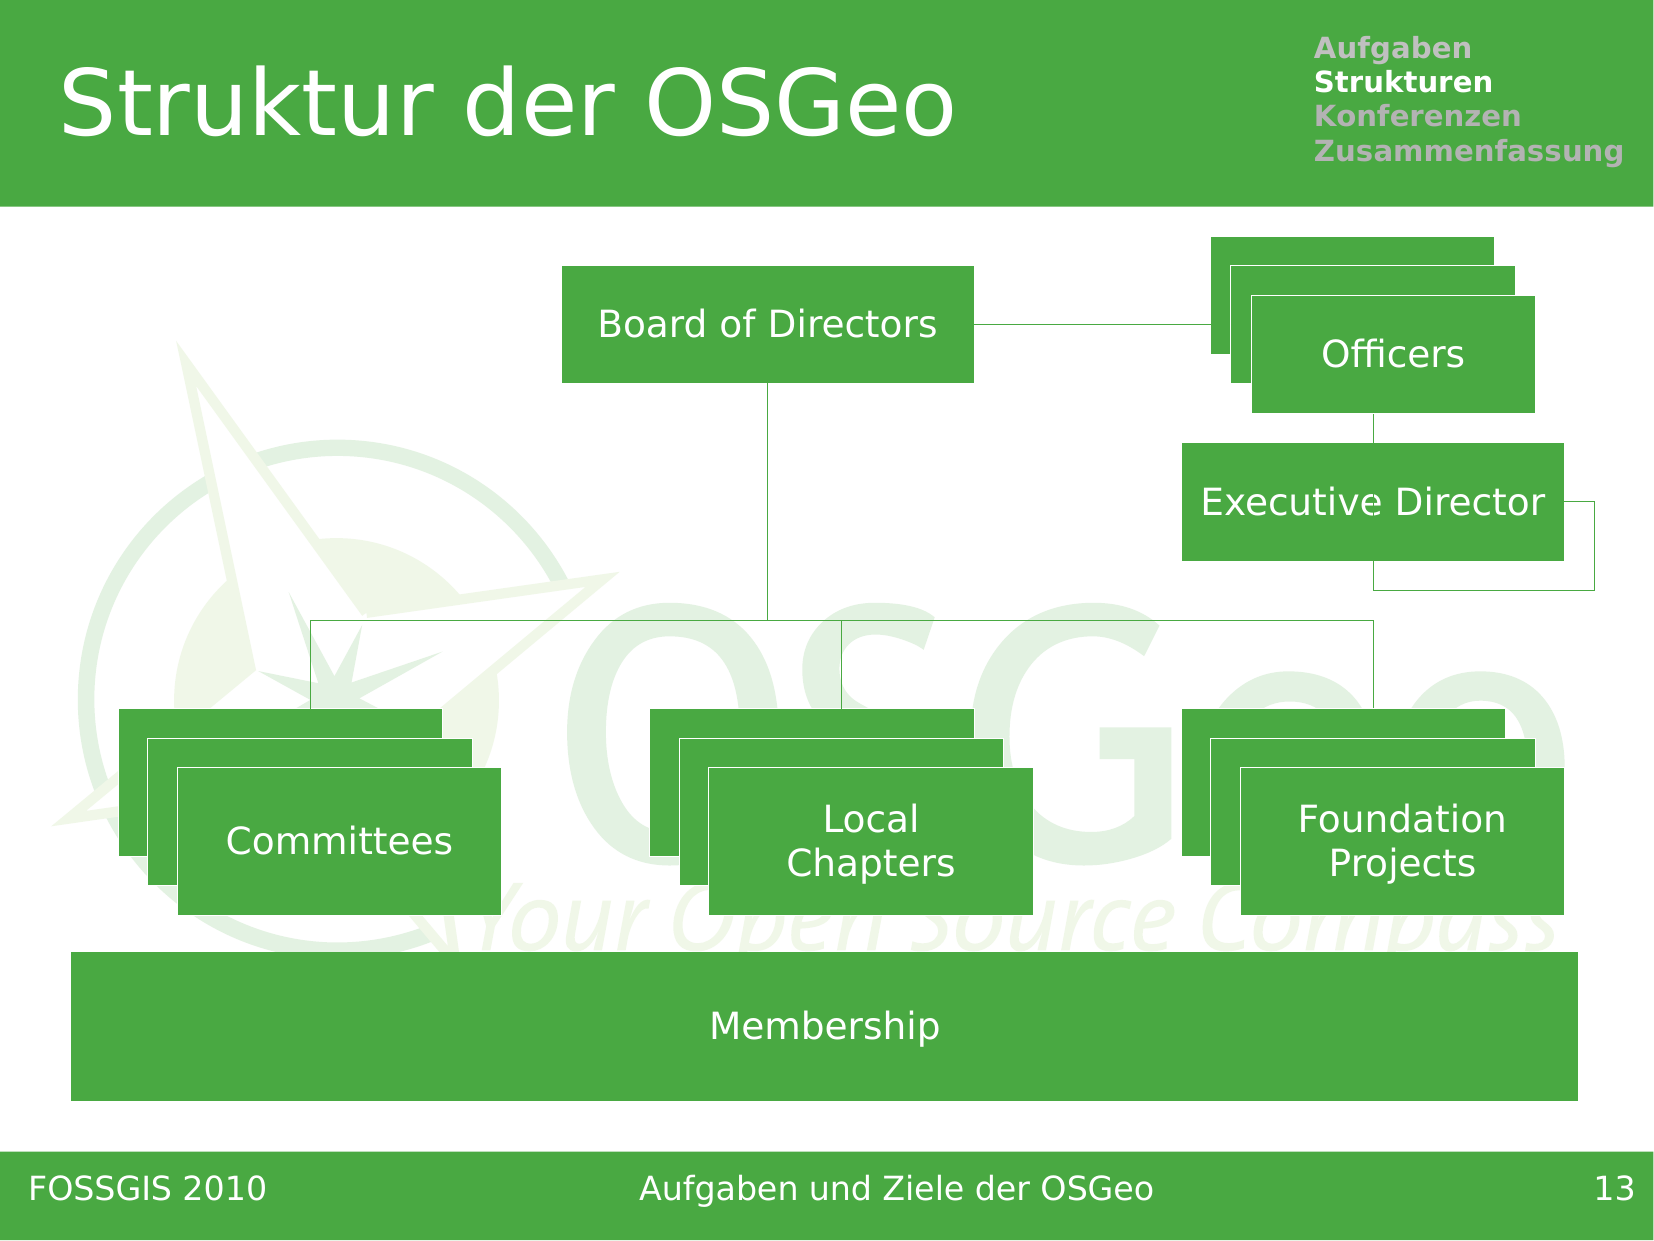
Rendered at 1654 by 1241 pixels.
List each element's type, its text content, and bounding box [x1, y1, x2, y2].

text_box Membership [71, 952, 1578, 1101]
text_box Committees [177, 767, 502, 916]
text_box Local Chapters [1210, 738, 1536, 886]
text_box Local Chapters [708, 767, 1034, 916]
text_box Foundation Projects [1240, 767, 1565, 916]
title Struktur der OSGeo [59, 29, 1299, 178]
text_box Aufgaben Strukturen Konferenzen Zusammenfassung [1299, 23, 1654, 201]
text_box Local Chapters [649, 708, 975, 857]
text_box Officers [1210, 236, 1495, 355]
text_box Officers [1230, 265, 1516, 384]
text_box Committees [147, 738, 473, 886]
text_box Officers [1251, 295, 1536, 414]
text_box Executive Director [1181, 442, 1565, 562]
text_box Local Chapters [1181, 708, 1506, 857]
text_box Board of Directors [561, 265, 975, 384]
text_box Local Chapters [679, 738, 1004, 886]
text_box Committees [118, 708, 443, 857]
